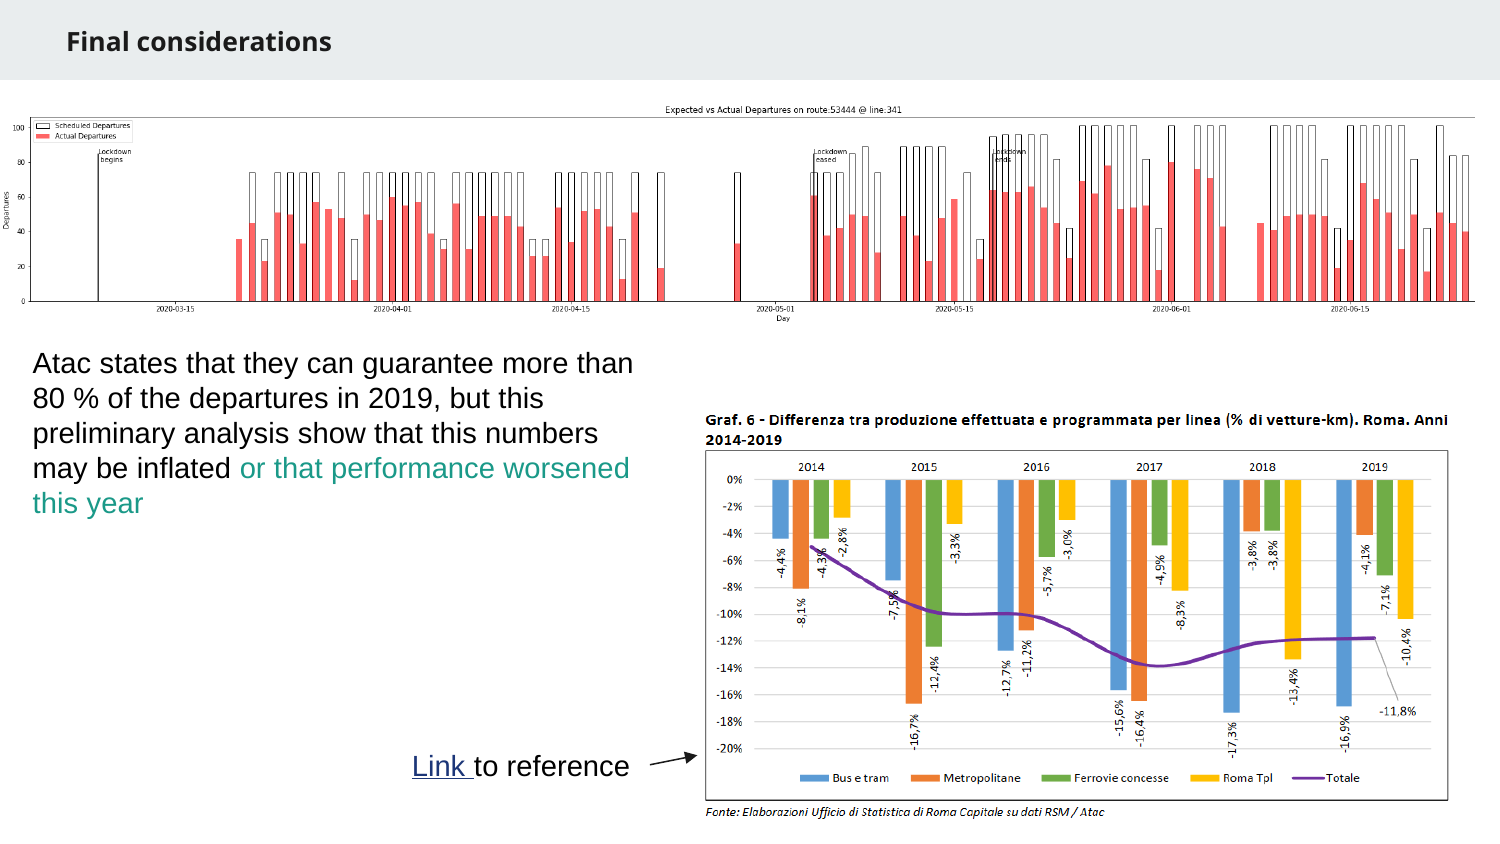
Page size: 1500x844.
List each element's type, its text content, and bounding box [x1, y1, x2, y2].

picture [0, 88, 1475, 330]
text_box Atac states that they can guarantee more than 80 % of the departures in 2019, but this preliminary analysis show that this numbers may be inflated or that performance worsened this year [17, 329, 677, 570]
picture [693, 404, 1484, 827]
text_box Link to reference [396, 731, 650, 797]
title Final considerations [51, 9, 1449, 88]
